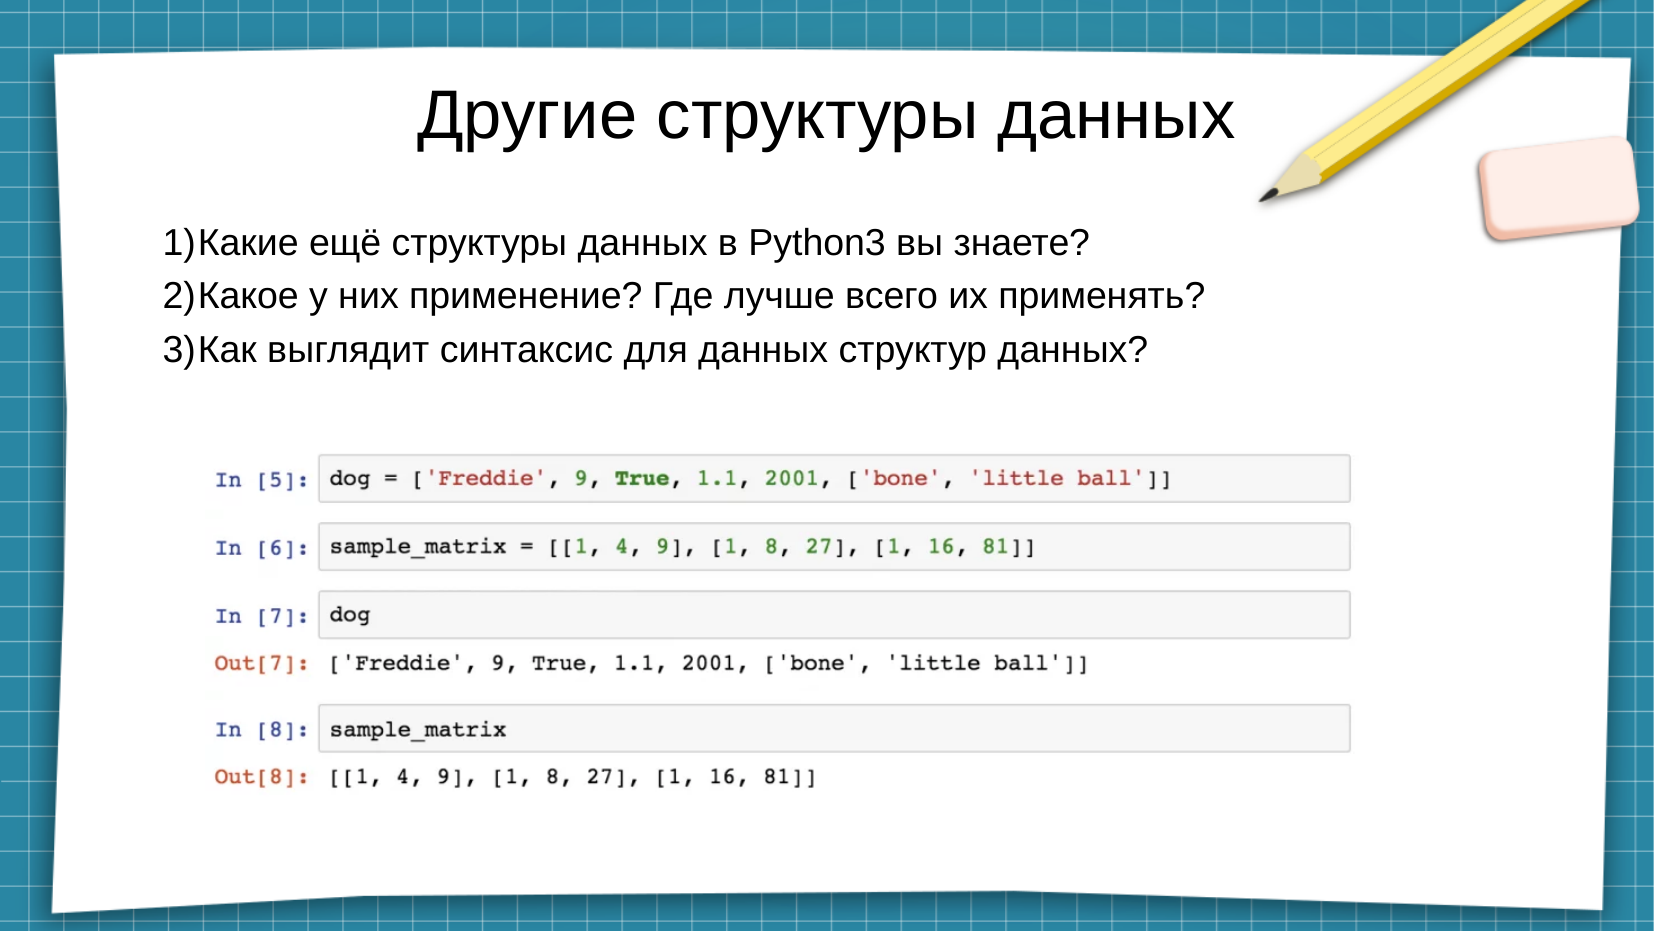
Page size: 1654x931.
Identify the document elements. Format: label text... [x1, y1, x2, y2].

picture [0, 0, 1654, 931]
text_box Какие ещё структуры данных в Python3 вы знаете? Какое у них применение? Где лучше всего их применять? Как выглядит синтаксис для данных структур данных? [147, 213, 1221, 378]
title Другие структуры данных [82, 37, 1571, 193]
